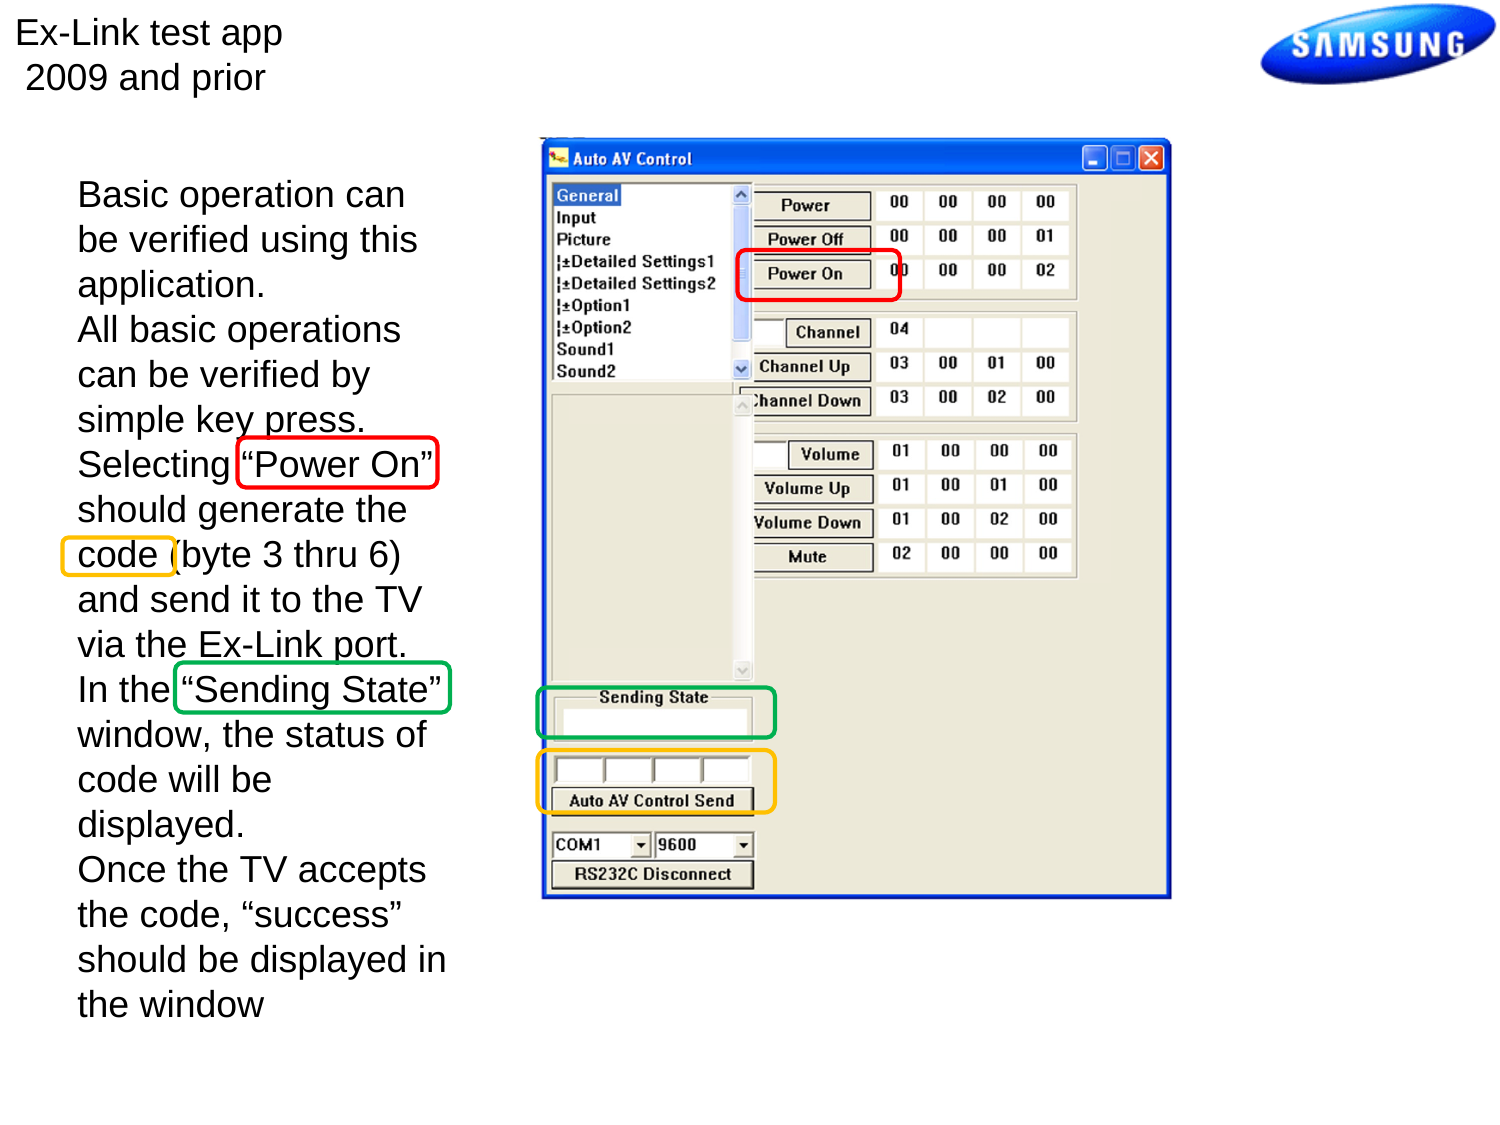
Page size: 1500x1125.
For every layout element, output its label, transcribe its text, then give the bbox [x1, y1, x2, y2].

picture [537, 137, 1173, 902]
picture [540, 753, 772, 810]
text_box Ex-Link test app 2009 and prior [0, 0, 400, 106]
picture [540, 690, 772, 735]
text_box Basic operation can be verified using this application. All basic operations can be verified by simple key press. Selecting “Power On” should generate the code (byte 3 thru 6) and send it to the TV via the Ex-Link port. In the “Sending State” window, the status of code will be displayed. Once the TV accepts the code, “success” should be displayed in the window [62, 162, 463, 1078]
picture [1256, 0, 1500, 88]
